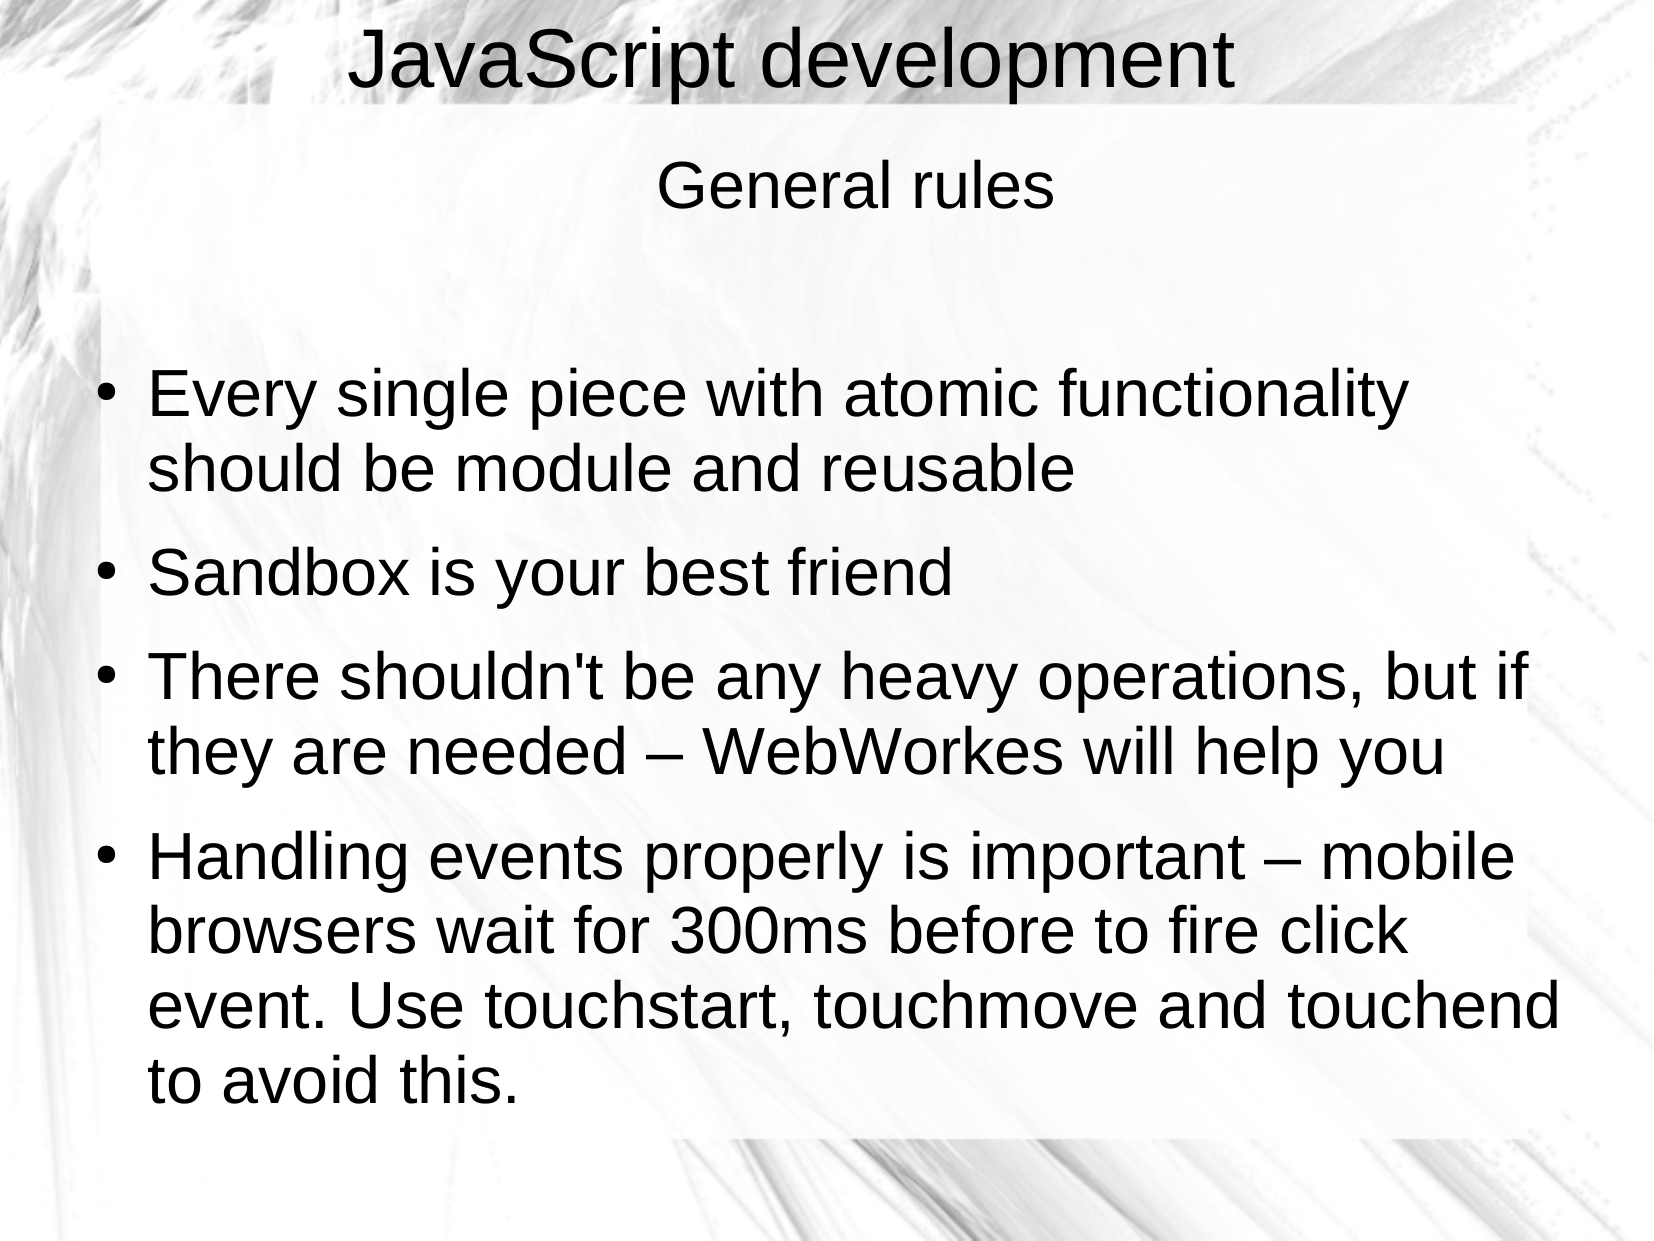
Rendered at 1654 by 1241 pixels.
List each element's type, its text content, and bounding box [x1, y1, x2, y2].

title JavaScript development [47, 0, 1536, 119]
list General rules Every single piece with atomic functionality should be module and reusable Sandbox is your best friend There shouldn't be any heavy operations, but if they are needed – WebWorkes will help you Handling events properly is important – mobile browsers wait for 300ms before to fire click event. Use touchstart, touchmove and touchend to avoid this. [76, 147, 1565, 1118]
picture [0, 0, 1654, 1241]
